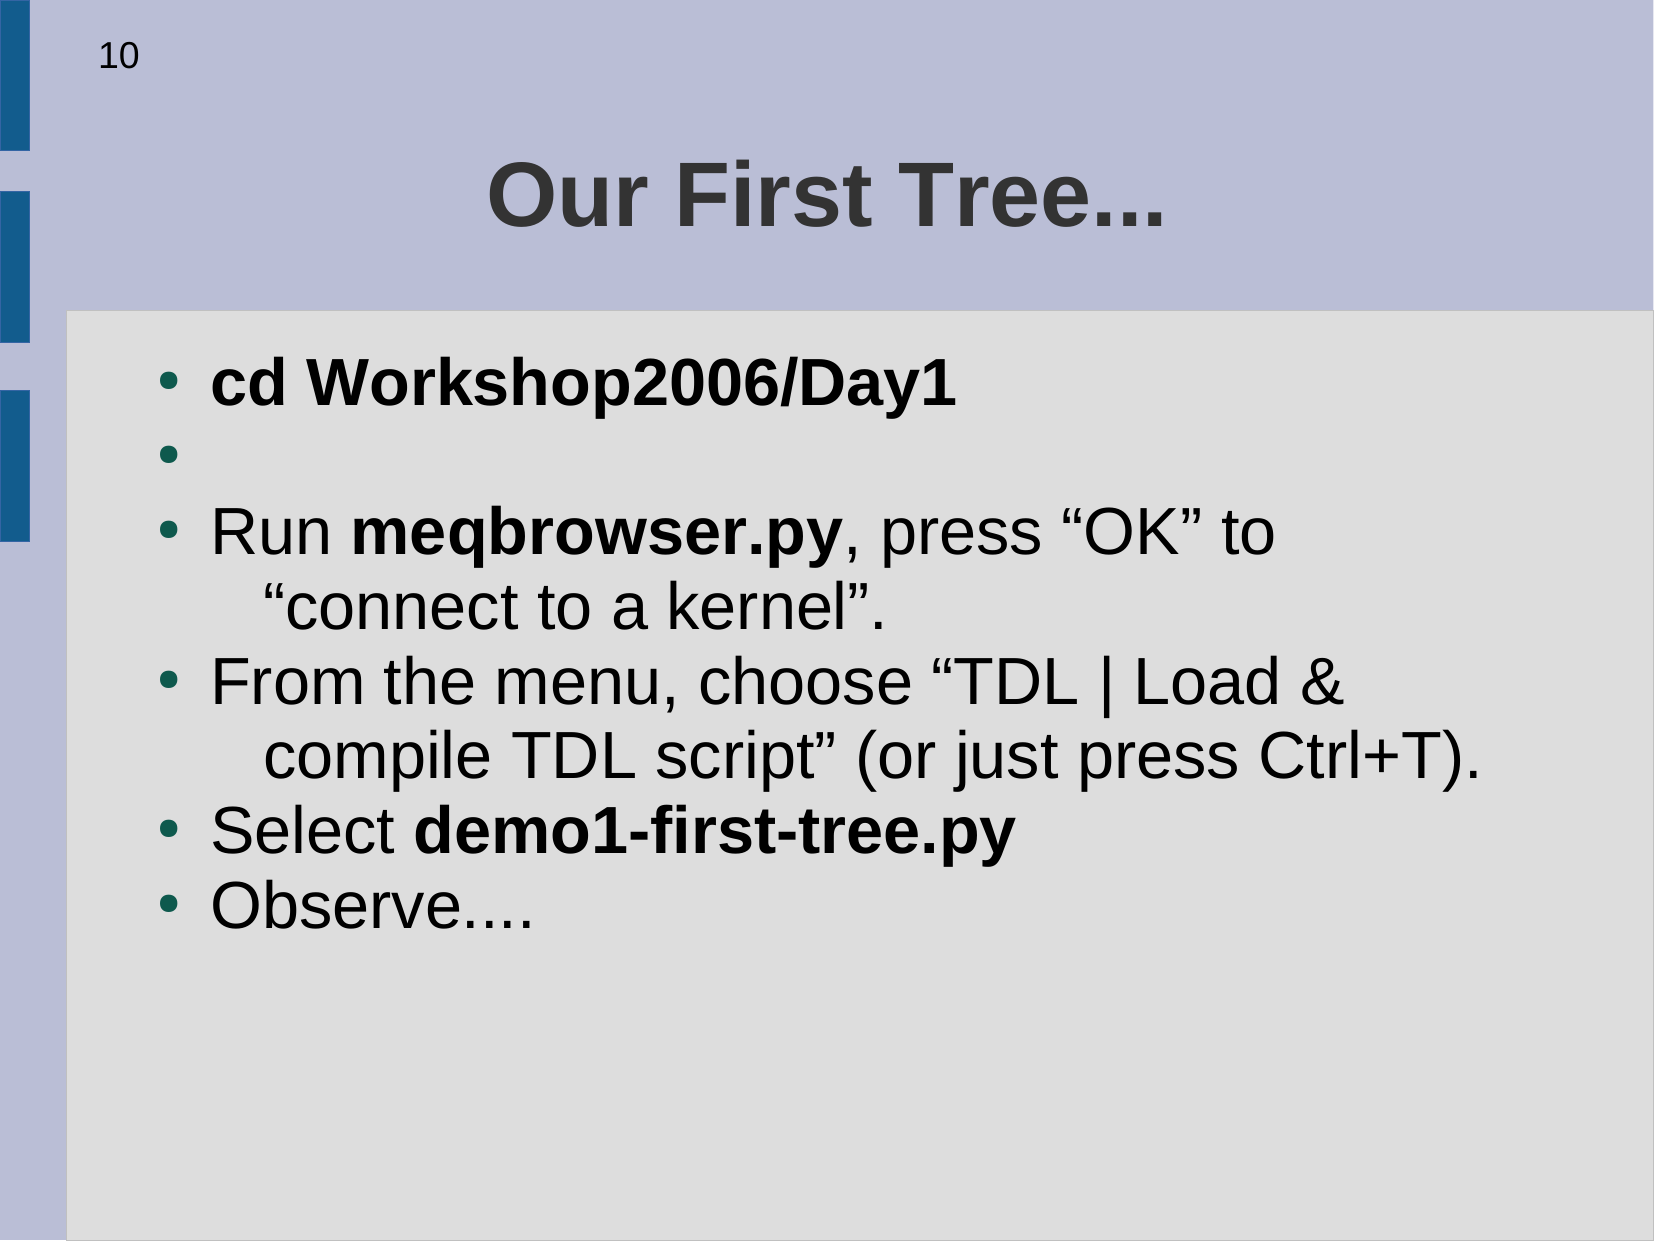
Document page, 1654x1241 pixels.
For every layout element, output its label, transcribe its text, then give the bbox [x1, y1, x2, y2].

list cd Workshop2006/Day1 Run meqbrowser.py, press “OK” to “connect to a kernel”. From the menu, choose “TDL | Load & compile TDL script” (or just press Ctrl+T). Select demo1-first-tree.py Observe.... [121, 344, 1534, 1127]
title Our First Tree... [121, 91, 1534, 299]
text_box <number> [83, 26, 284, 100]
